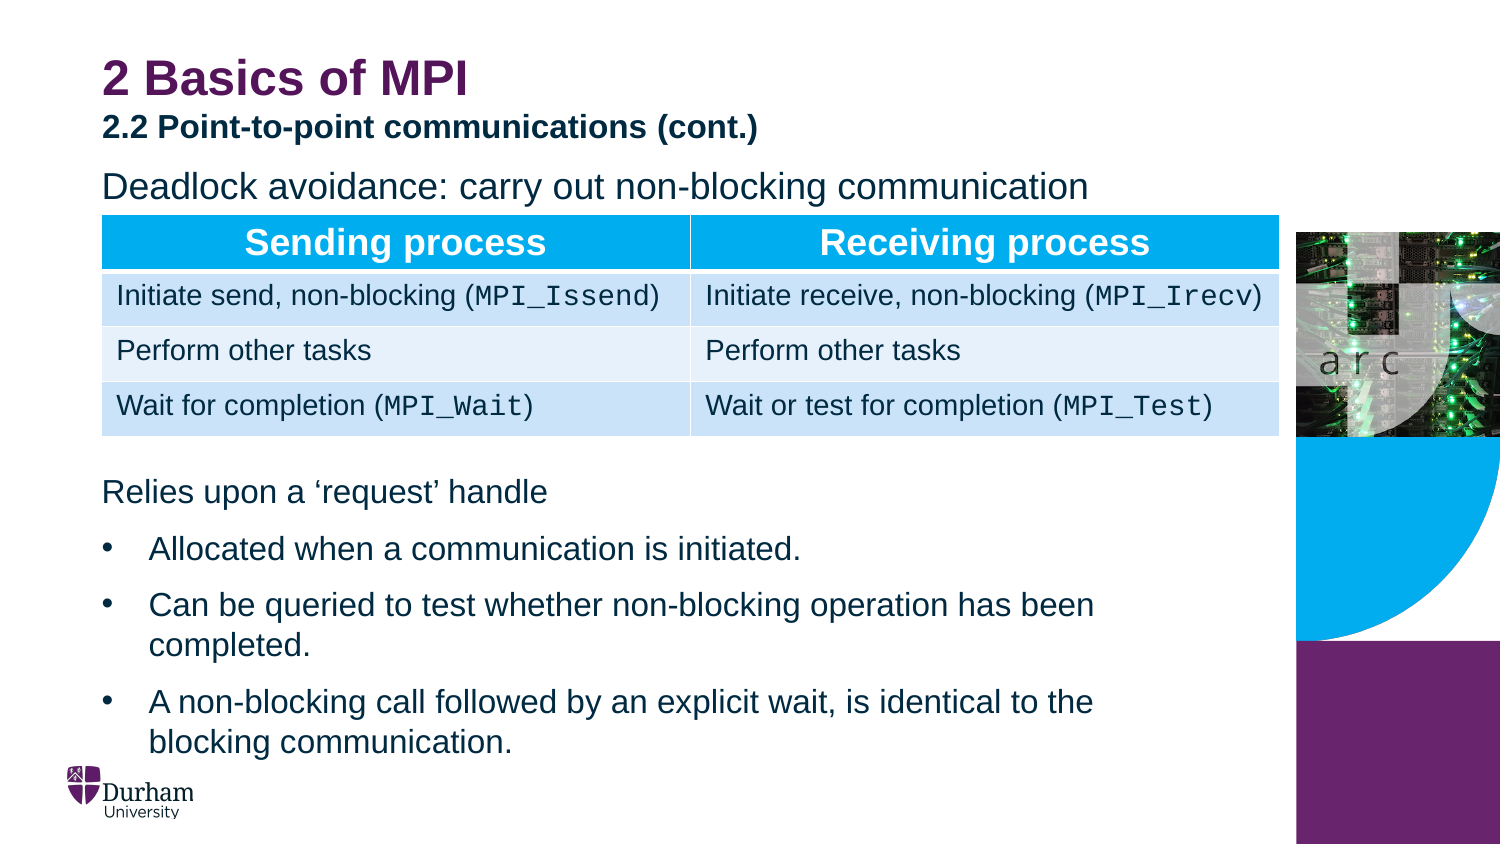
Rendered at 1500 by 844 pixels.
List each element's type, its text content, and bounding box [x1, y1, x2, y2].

table_cell Initiate receive, non-blocking (MPI_Irecv) [691, 274, 1279, 326]
picture [1296, 232, 1500, 436]
table_cell Wait or test for completion (MPI_Test) [691, 382, 1279, 436]
table_header Receiving process [691, 215, 1279, 269]
list Deadlock avoidance: carry out non-blocking communication Relies upon a ‘request’ handle Allocated when a communication is initiated. Can be queried to test whether non-blocking operation has been completed. A non-blocking call followed by an explicit wait, is identical to the blocking communication. [101, 161, 1215, 213]
title 2 Basics of MPI 2.2 Point-to-point communications (cont.) [101, 45, 1399, 187]
table_cell Perform other tasks [691, 327, 1279, 381]
table_cell Initiate send, non-blocking (MPI_Issend) [102, 274, 690, 326]
table_cell Perform other tasks [102, 327, 690, 381]
table_header Sending process [102, 215, 690, 269]
picture [1332, 467, 1500, 640]
list Deadlock avoidance: carry out non-blocking communication Relies upon a ‘request’ handle Allocated when a communication is initiated. Can be queried to test whether non-blocking operation has been completed. A non-blocking call followed by an explicit wait, is identical to the blocking communication. [101, 437, 1215, 747]
table_cell Wait for completion (MPI_Wait) [102, 382, 690, 436]
text_box [1296, 640, 1500, 844]
picture [67, 766, 193, 819]
